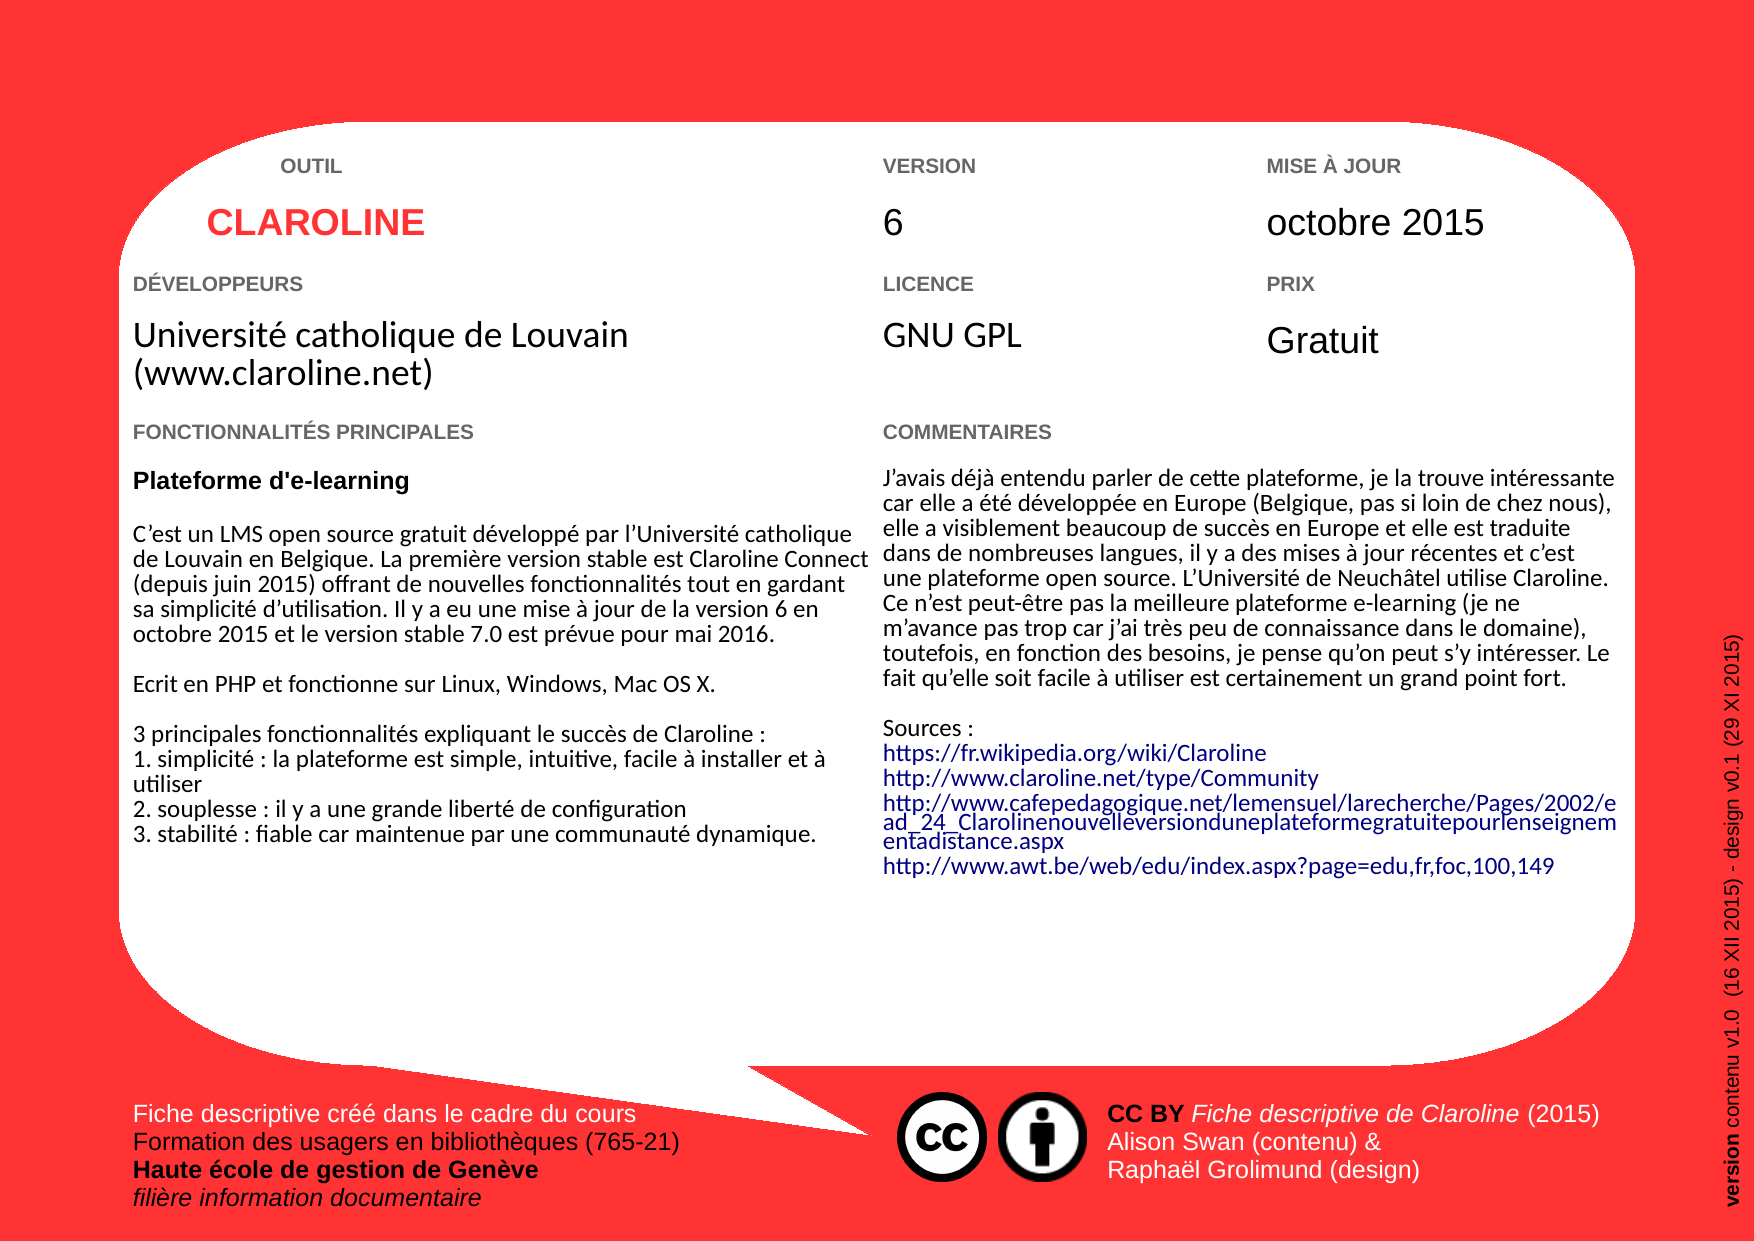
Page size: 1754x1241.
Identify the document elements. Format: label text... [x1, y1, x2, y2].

text_box COMMENTAIRES J’avais déjà entendu parler de cette plateforme, je la trouve intéressante car elle a été développée en Europe (Belgique, pas si loin de chez nous), elle a visiblement beaucoup de succès en Europe et elle est traduite dans de nombreuses langues, il y a des mises à jour récentes et c’est une plateforme open source. L’Université de Neuchâtel utilise Claroline. Ce n’est peut-être pas la meilleure plateforme e-learning (je ne m’avance pas trop car j’ai très peu de connaissance dans le domaine), toutefois, en fonction des besoins, je pense qu’on peut s’y intéresser. Le fait qu’elle soit facile à utiliser est certainement un grand point fort. Sources : https://fr.wikipedia.org/wiki/Claroline http://www.claroline.net/type/Community http://www.cafepedagogique.net/lemensuel/larecherche/Pages/2002/ead_24_Clarolinenouvelleversionduneplateformegratuitepourlenseignementadistance.aspx http://www.awt.be/web/edu/index.aspx?page=edu,fr,foc,100,149 [886, 413, 1636, 1004]
text_box DÉVELOPPEURS Université catholique de Louvain (www.claroline.net) [118, 265, 869, 413]
text_box [0, 0, 1754, 1241]
text_box version contenu v1.0 (16 XII 2015) - design v0.1 (29 XI 2015) [1712, 496, 1754, 1223]
text_box VERSION 6 [868, 147, 1252, 265]
text_box PRIX Gratuit [1251, 265, 1636, 393]
text_box Fiche descriptive créé dans le cadre du cours Formation des usagers en bibliothèques (765-21) Haute école de gestion de Genève filière information documentaire [118, 1092, 869, 1240]
text_box OUTIL CLAROLINE [118, 147, 868, 251]
text_box LICENCE GNU GPL [868, 265, 1252, 397]
text_box MISE À JOUR octobre 2015 [1251, 147, 1636, 251]
text_box FONCTIONNALITÉS PRINCIPALES Plateforme d'e-learning C’est un LMS open source gratuit développé par l’Université catholique de Louvain en Belgique. La première version stable est Claroline Connect (depuis juin 2015) offrant de nouvelles fonctionnalités tout en gardant sa simplicité d’utilisation. Il y a eu une mise à jour de la version 6 en octobre 2015 et le version stable 7.0 est prévue pour mai 2016. Ecrit en PHP et fonctionne sur Linux, Windows, Mac OS X. 3 principales fonctionnalités expliquant le succès de Claroline : 1. simplicité : la plateforme est simple, intuitive, facile à installer et à utiliser 2. souplesse : il y a une grande liberté de configuration 3. stabilité : fiable car maintenue par une communauté dynamique. [118, 413, 886, 1004]
text_box CC BY Fiche descriptive de Claroline (2015) Alison Swan (contenu) & Raphaël Grolimund (design) [1092, 1092, 1678, 1193]
picture [998, 1092, 1087, 1182]
picture [897, 1092, 987, 1182]
